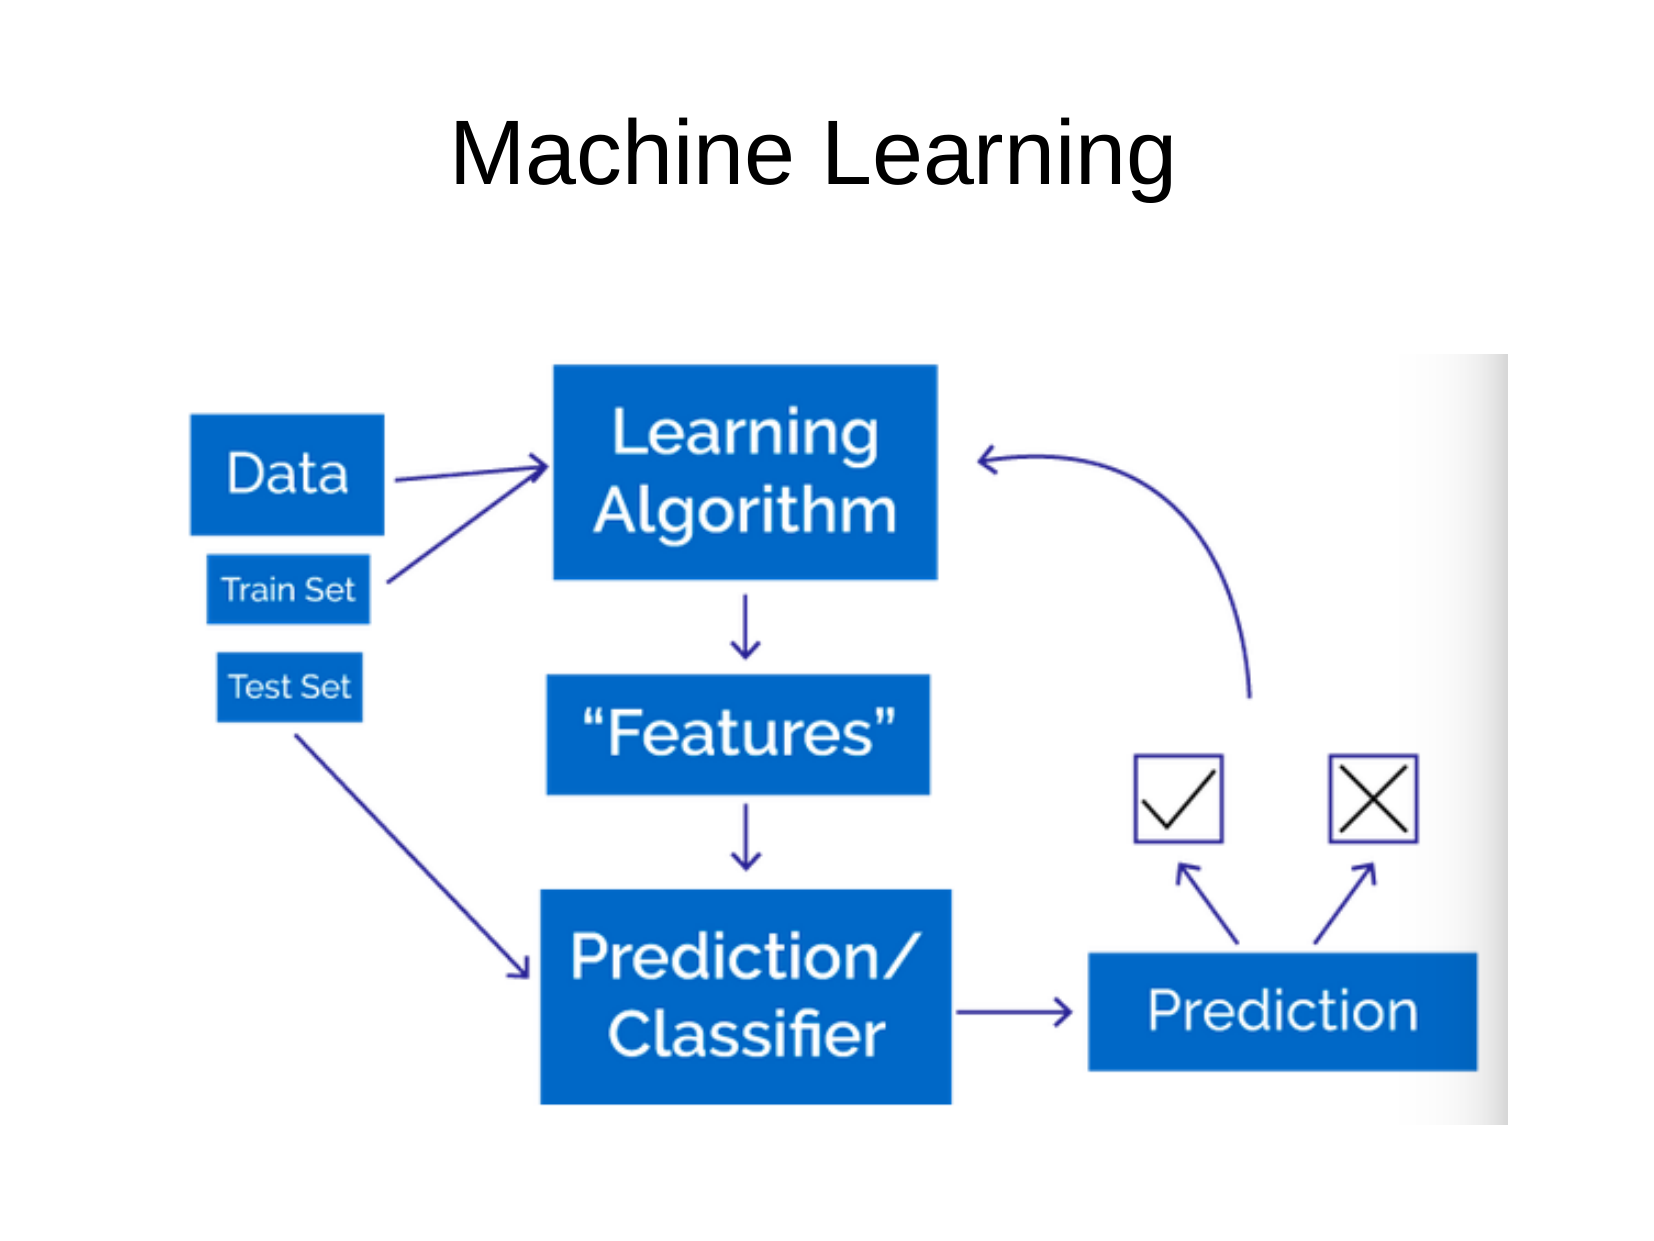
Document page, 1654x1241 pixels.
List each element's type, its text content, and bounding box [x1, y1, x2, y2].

title Machine Learning [82, 49, 1571, 257]
picture [161, 354, 1508, 1126]
